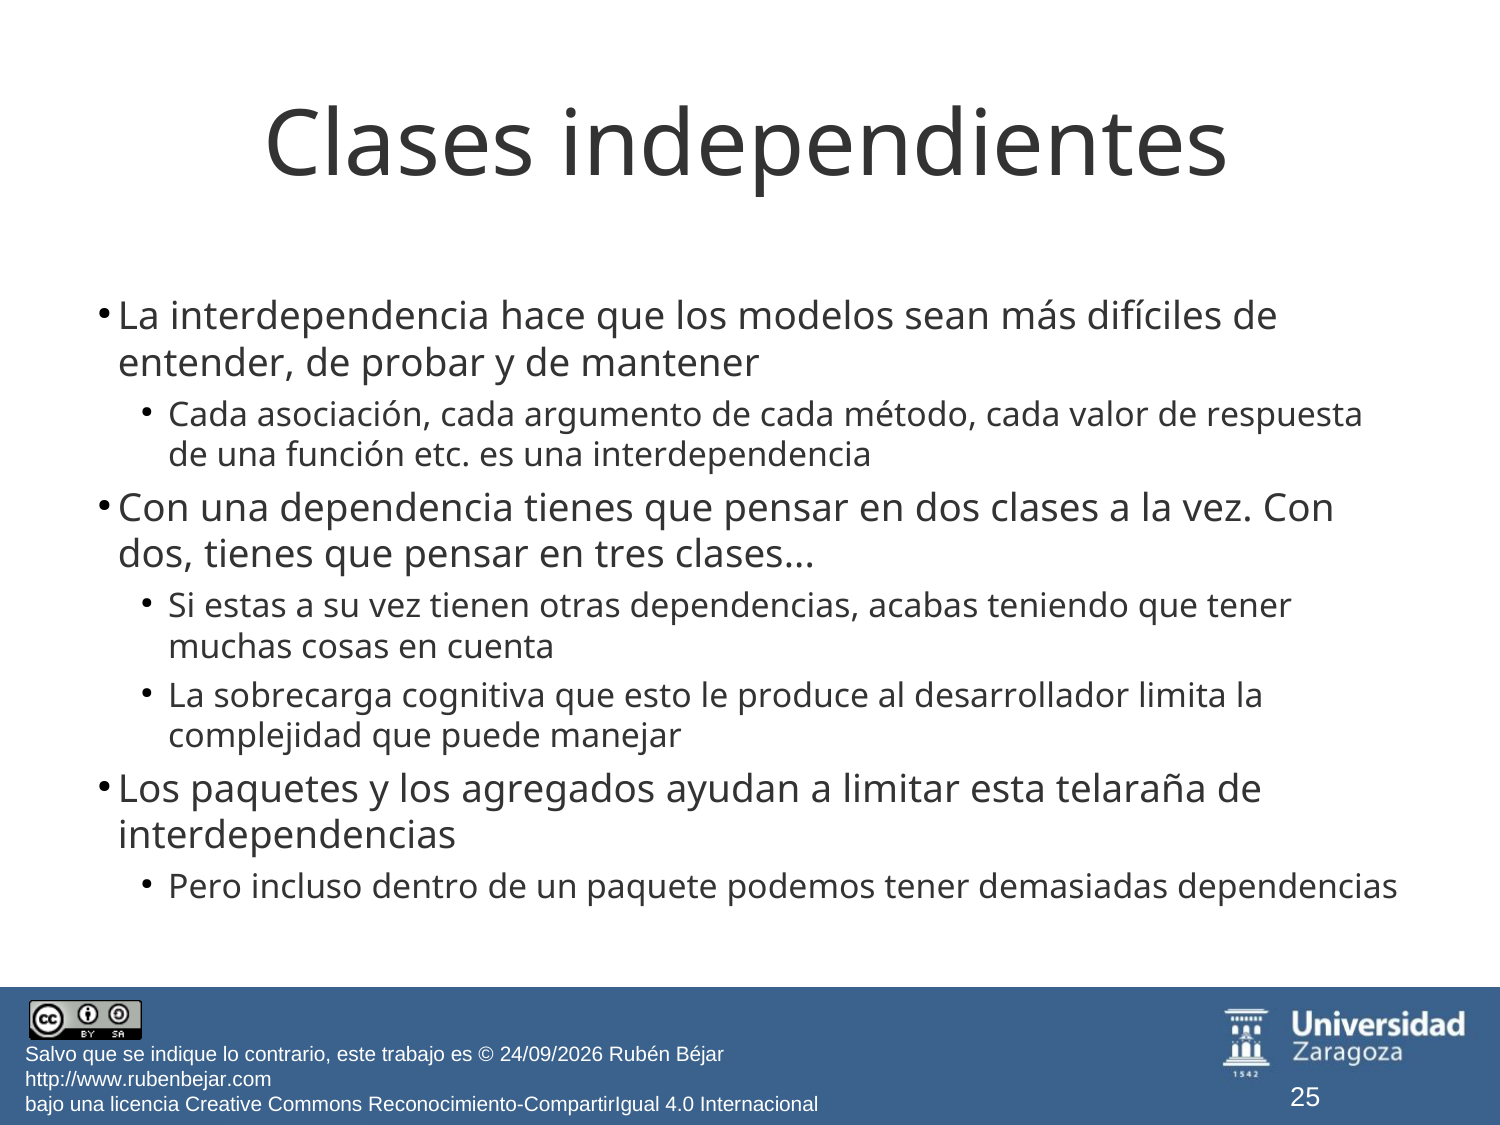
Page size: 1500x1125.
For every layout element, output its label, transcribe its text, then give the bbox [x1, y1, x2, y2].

picture [0, 987, 1500, 1125]
title Clases independientes [74, 21, 1420, 257]
list La interdependencia hace que los modelos sean más difíciles de entender, de probar y de mantener Cada asociación, cada argumento de cada método, cada valor de respuesta de una función etc. es una interdependencia Con una dependencia tienes que pensar en dos clases a la vez. Con dos, tienes que pensar en tres clases... Si estas a su vez tienen otras dependencias, acabas teniendo que tener muchas cosas en cuenta La sobrecarga cognitiva que esto le produce al desarrollador limita la complejidad que puede manejar Los paquetes y los agregados ayudan a limitar esta telaraña de interdependencias Pero incluso dentro de un paquete podemos tener demasiadas dependencias [82, 283, 1418, 957]
